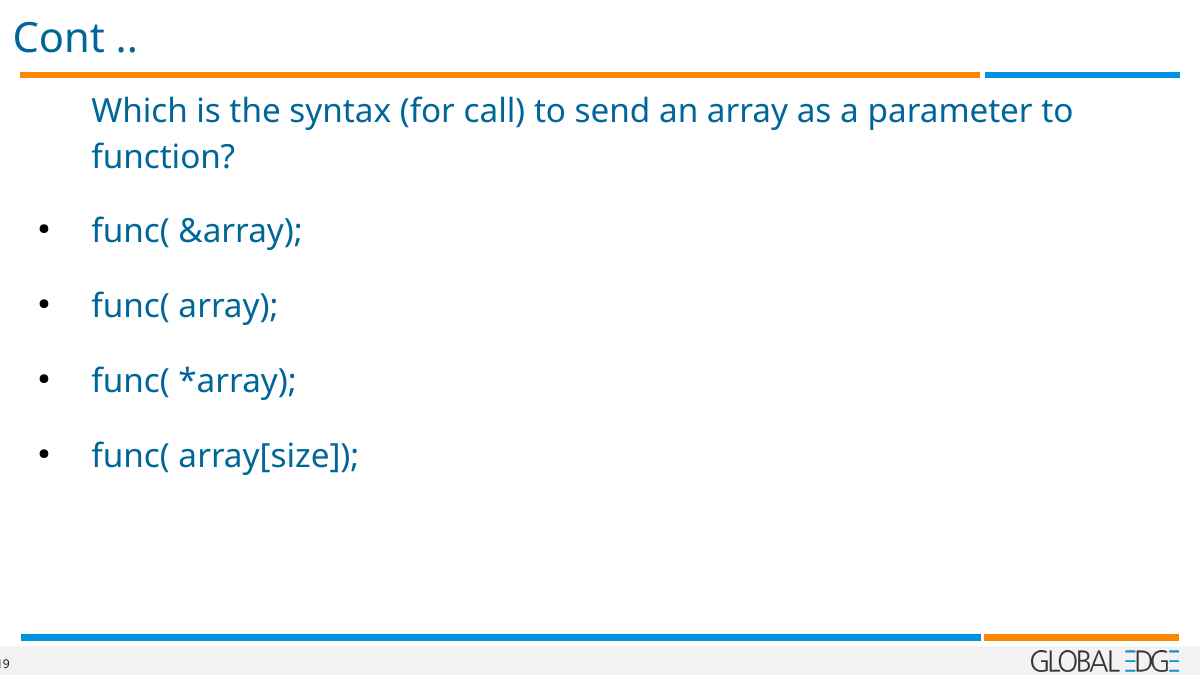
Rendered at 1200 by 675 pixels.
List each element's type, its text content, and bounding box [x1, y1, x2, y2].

list Which is the syntax (for call) to send an array as a parameter to function? func( &array); func( array); func( *array); func( array[size]); [20, 87, 1179, 628]
picture [1031, 650, 1179, 672]
title Cont .. [12, 9, 1088, 63]
